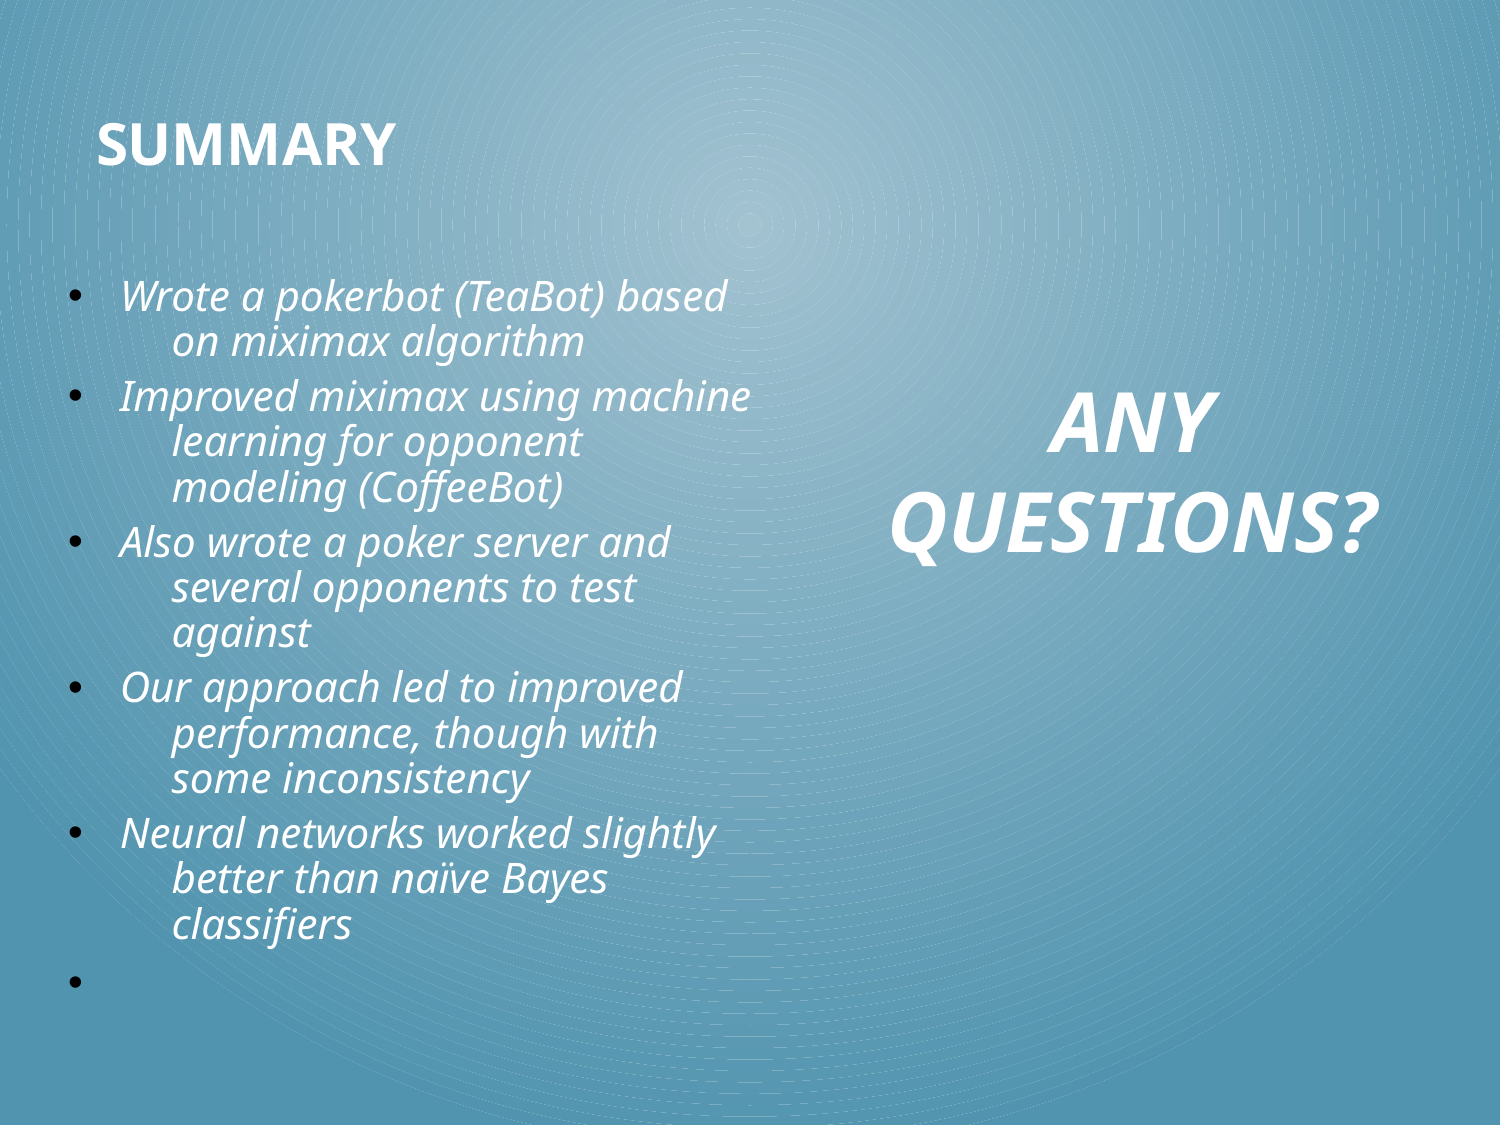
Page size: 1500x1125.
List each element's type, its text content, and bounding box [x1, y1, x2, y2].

list ANY QUESTIONS? [832, 361, 1433, 836]
title Summary [81, 99, 677, 267]
list Wrote a pokerbot (TeaBot) based on miximax algorithm Improved miximax using machine learning for opponent modeling (CoffeeBot) Also wrote a poker server and several opponents to test against Our approach led to improved performance, though with some inconsistency Neural networks worked slightly better than naïve Bayes classifiers [53, 267, 774, 965]
